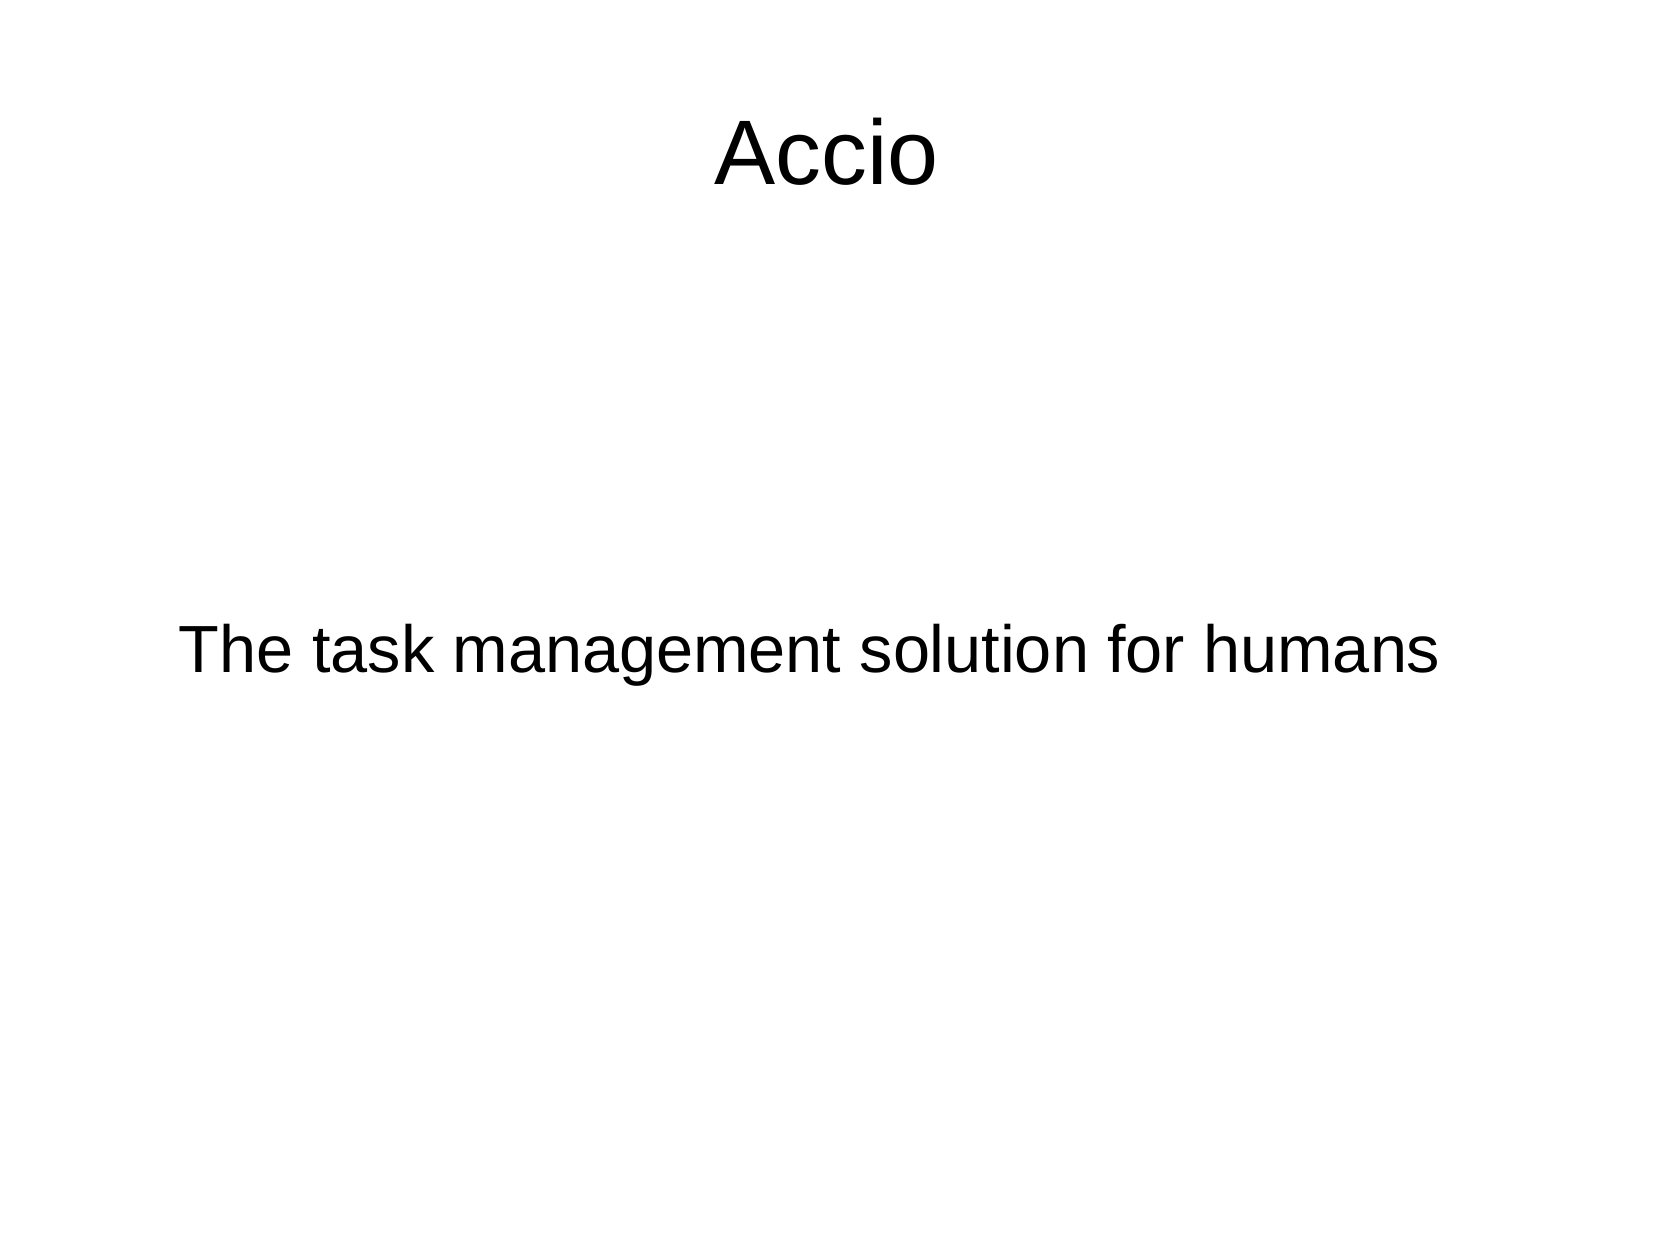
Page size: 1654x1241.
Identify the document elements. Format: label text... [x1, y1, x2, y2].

subtitle The task management solution for humans [82, 290, 1538, 1010]
title Accio [82, 49, 1571, 257]
